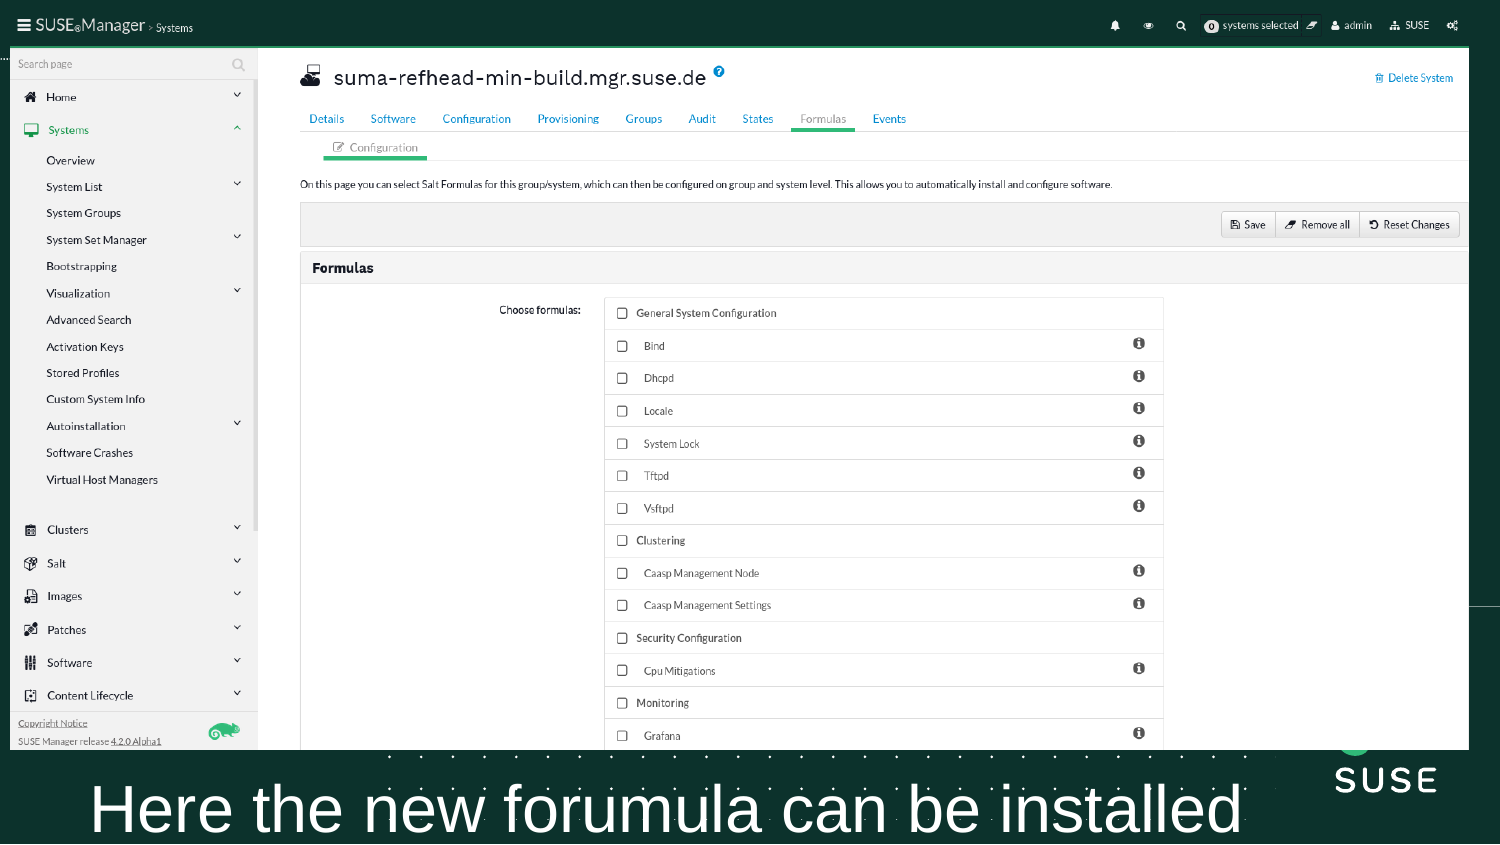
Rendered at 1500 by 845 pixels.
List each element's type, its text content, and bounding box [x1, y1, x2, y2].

text_box Here the new forumula can be installed [75, 765, 1426, 845]
picture [0, 14, 1500, 751]
